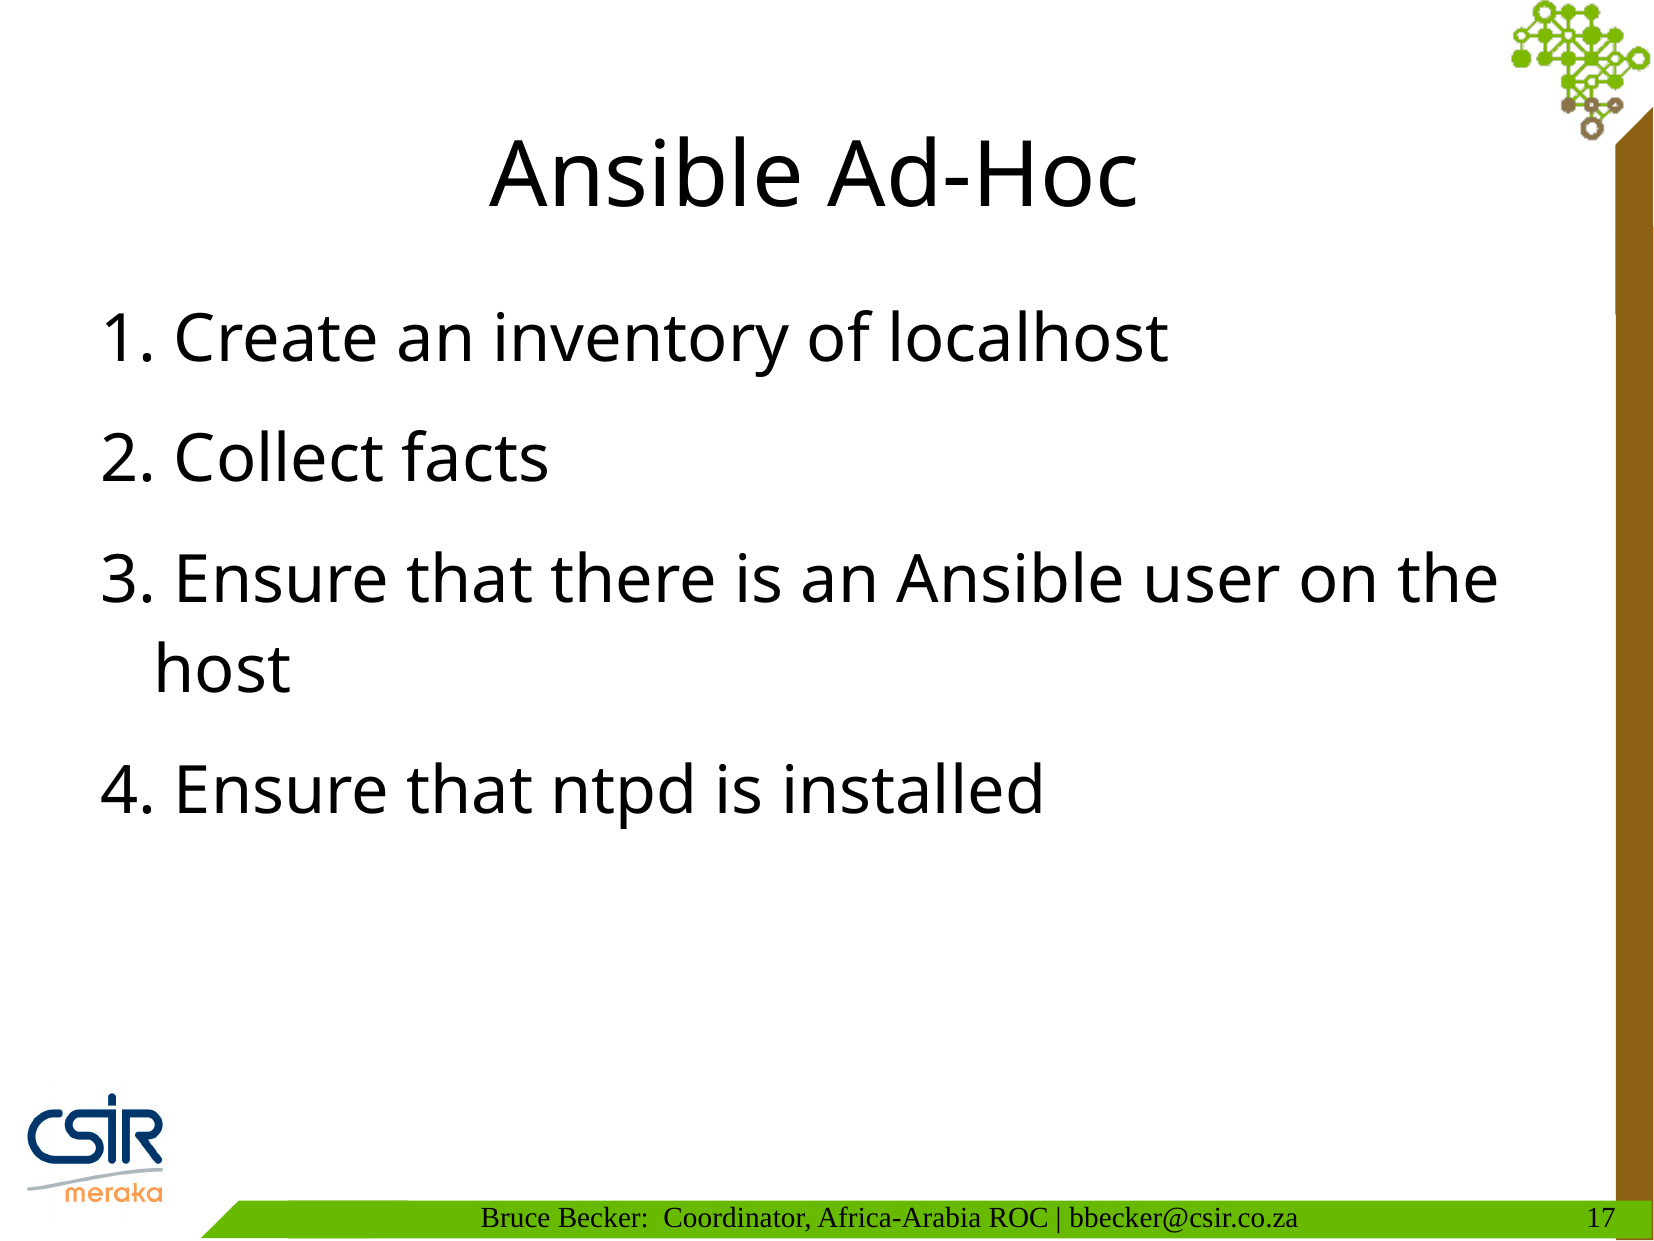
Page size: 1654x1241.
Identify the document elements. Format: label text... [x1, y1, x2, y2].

title Ansible Ad-Hoc [82, 67, 1571, 275]
list Create an inventory of localhost Collect facts Ensure that there is an Ansible user on the host Ensure that ntpd is installed [82, 290, 1571, 1010]
picture [12, 1074, 178, 1225]
picture [1503, 0, 1654, 144]
